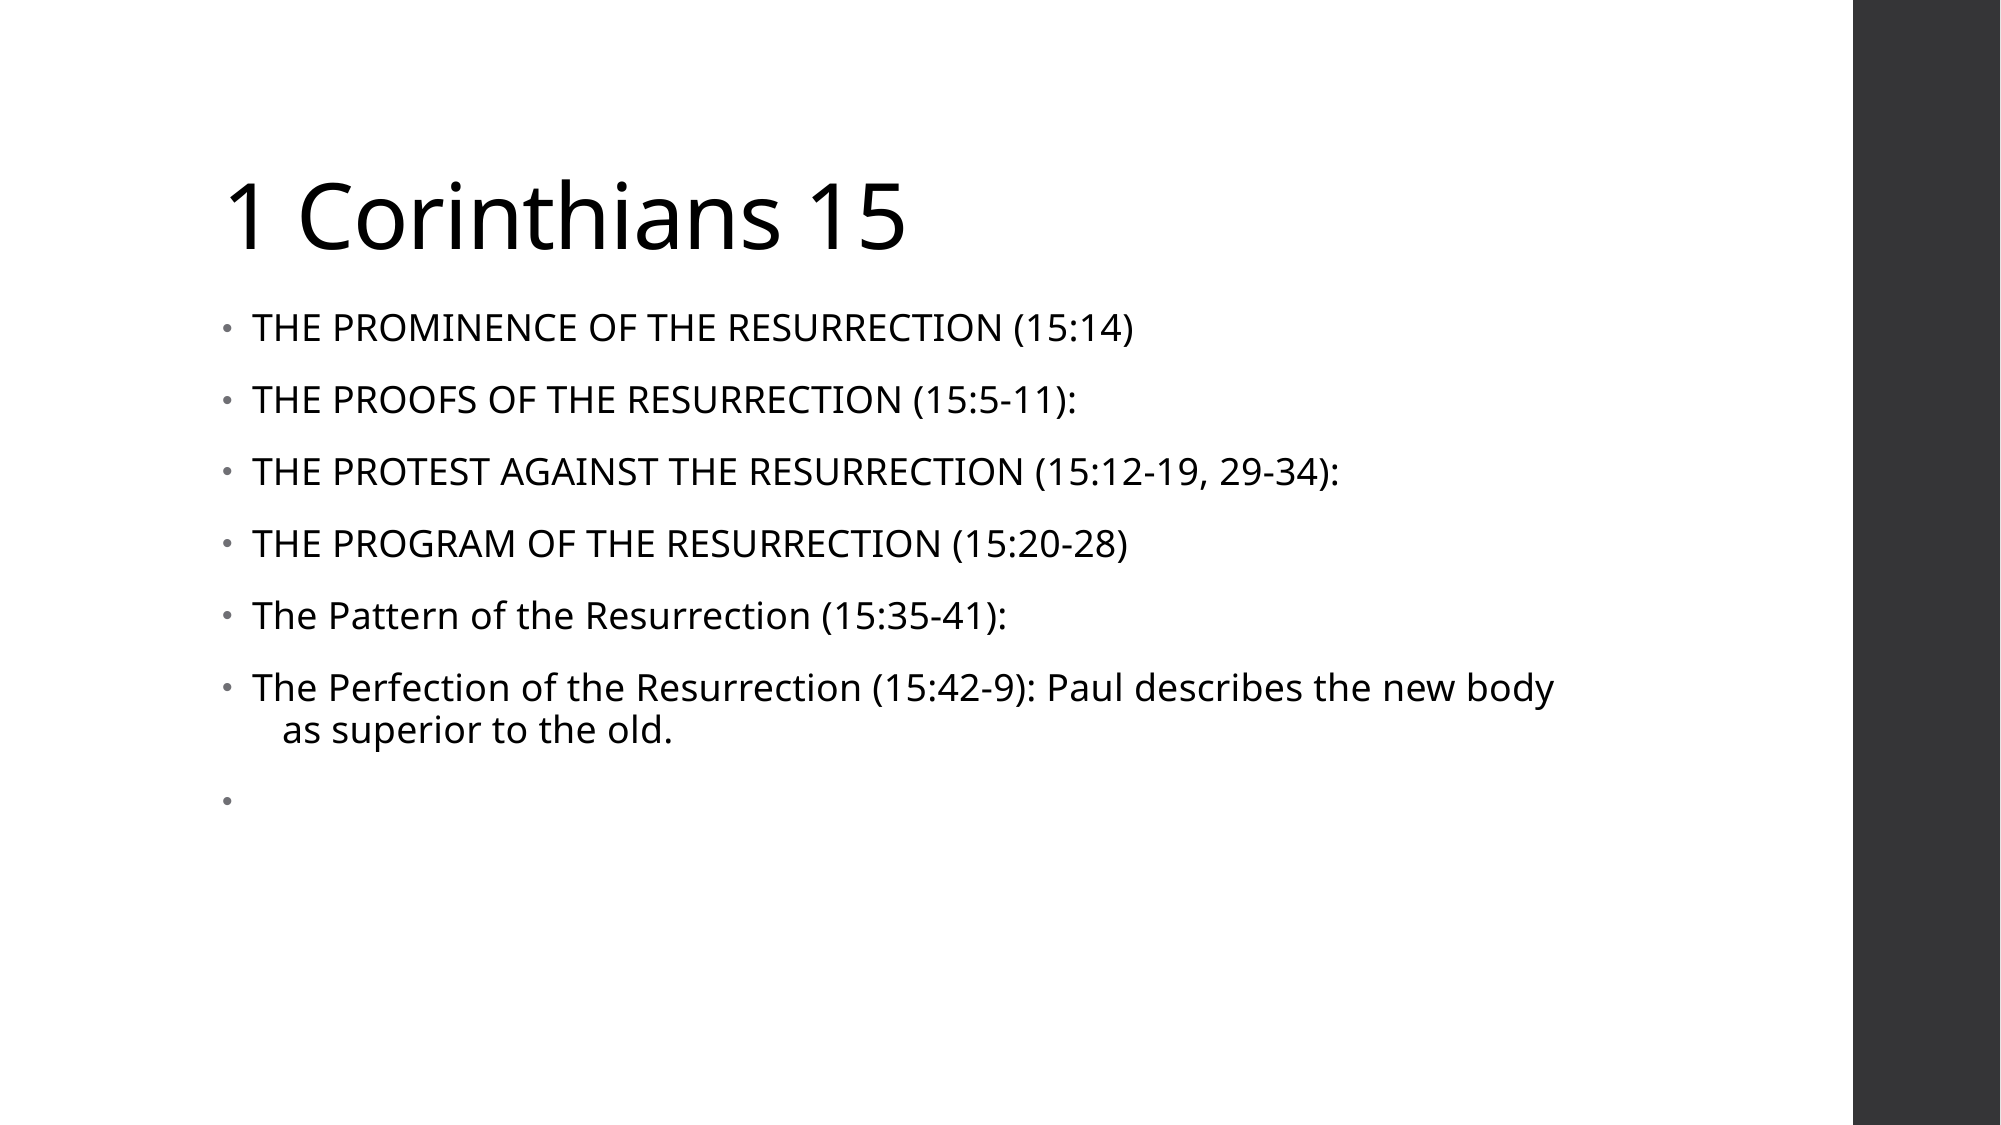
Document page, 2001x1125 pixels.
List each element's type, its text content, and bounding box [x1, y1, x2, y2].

title 1 Corinthians 15 [206, 60, 1797, 278]
list THE PROMINENCE OF THE RESURRECTION (15:14) THE PROOFS OF THE RESURRECTION (15:5-11): THE PROTEST AGAINST THE RESURRECTION (15:12-19, 29-34): THE PROGRAM OF THE RESURRECTION (15:20-28) The Pattern of the Resurrection (15:35-41): The Perfection of the Resurrection (15:42-9): Paul describes the new body as superior to the old. [206, 299, 1617, 1014]
